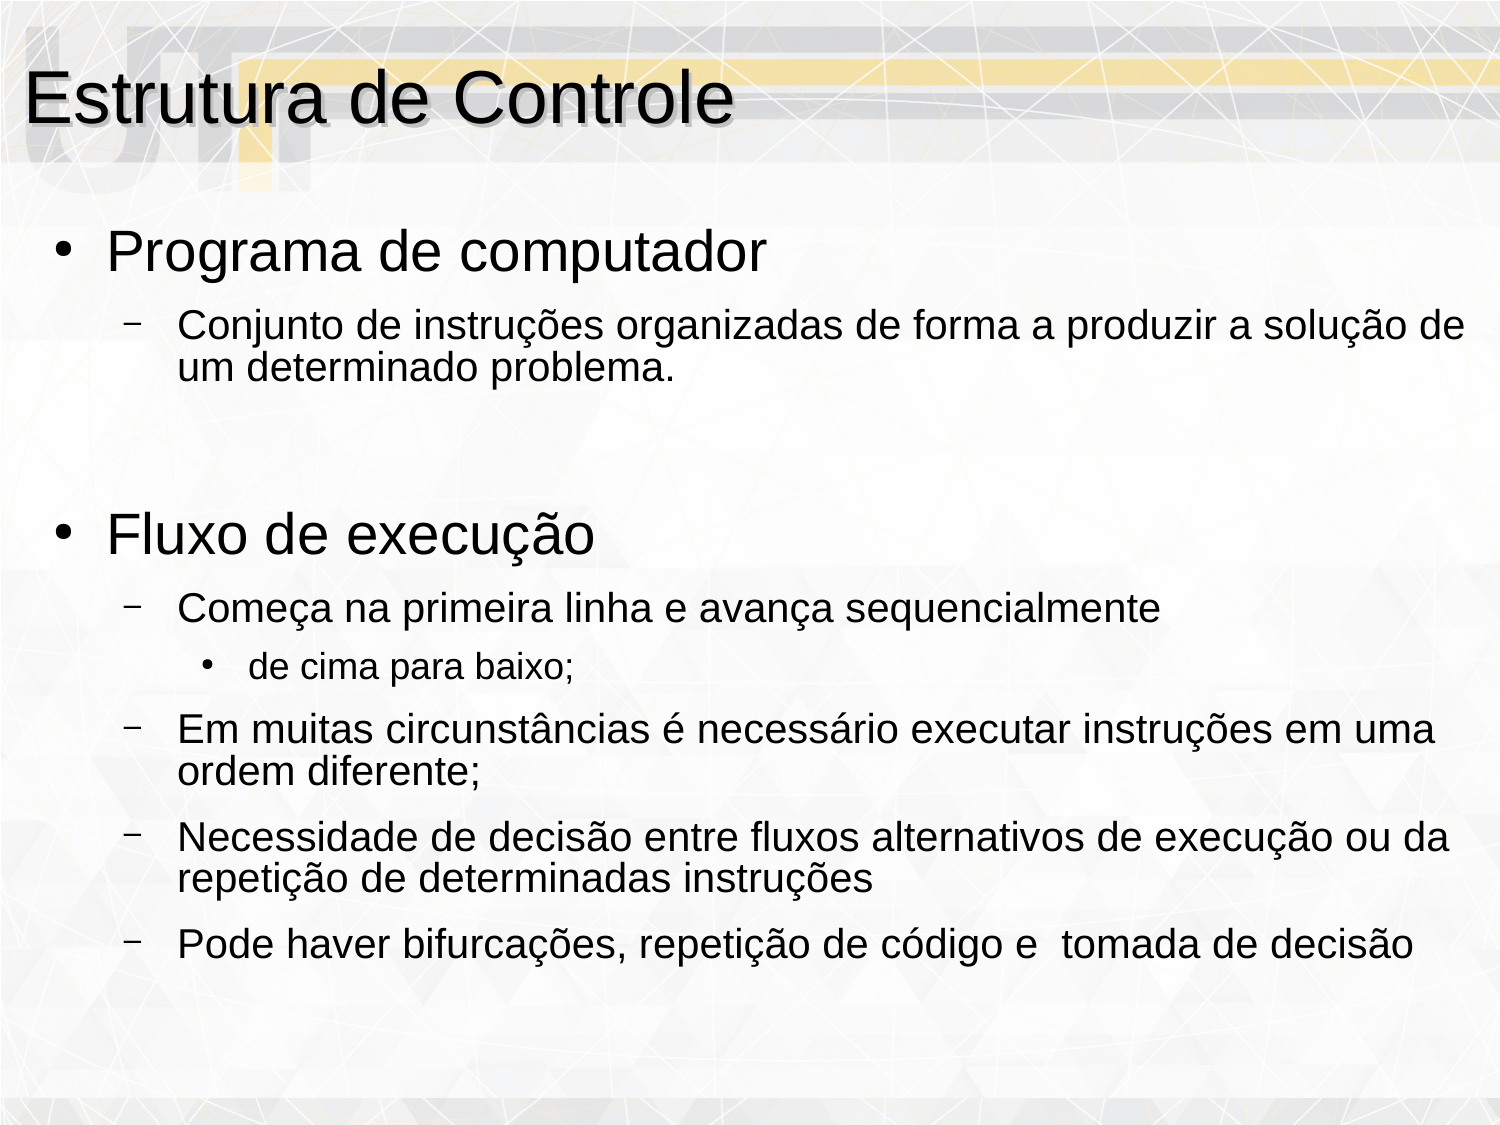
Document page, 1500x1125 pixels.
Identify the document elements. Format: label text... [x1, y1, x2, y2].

table_cell F [1, 1, 1500, 1125]
list Programa de computador Conjunto de instruções organizadas de forma a produzir a solução de um determinado problema. Fluxo de execução Começa na primeira linha e avança sequencialmente de cima para baixo; Em muitas circunstâncias é necessário executar instruções em uma ordem diferente; Necessidade de decisão entre fluxos alternativos de execução ou da repetição de determinadas instruções Pode haver bifurcações, repetição de código e tomada de decisão [35, 224, 1477, 1087]
title Estrutura de Controle [23, 18, 1489, 178]
